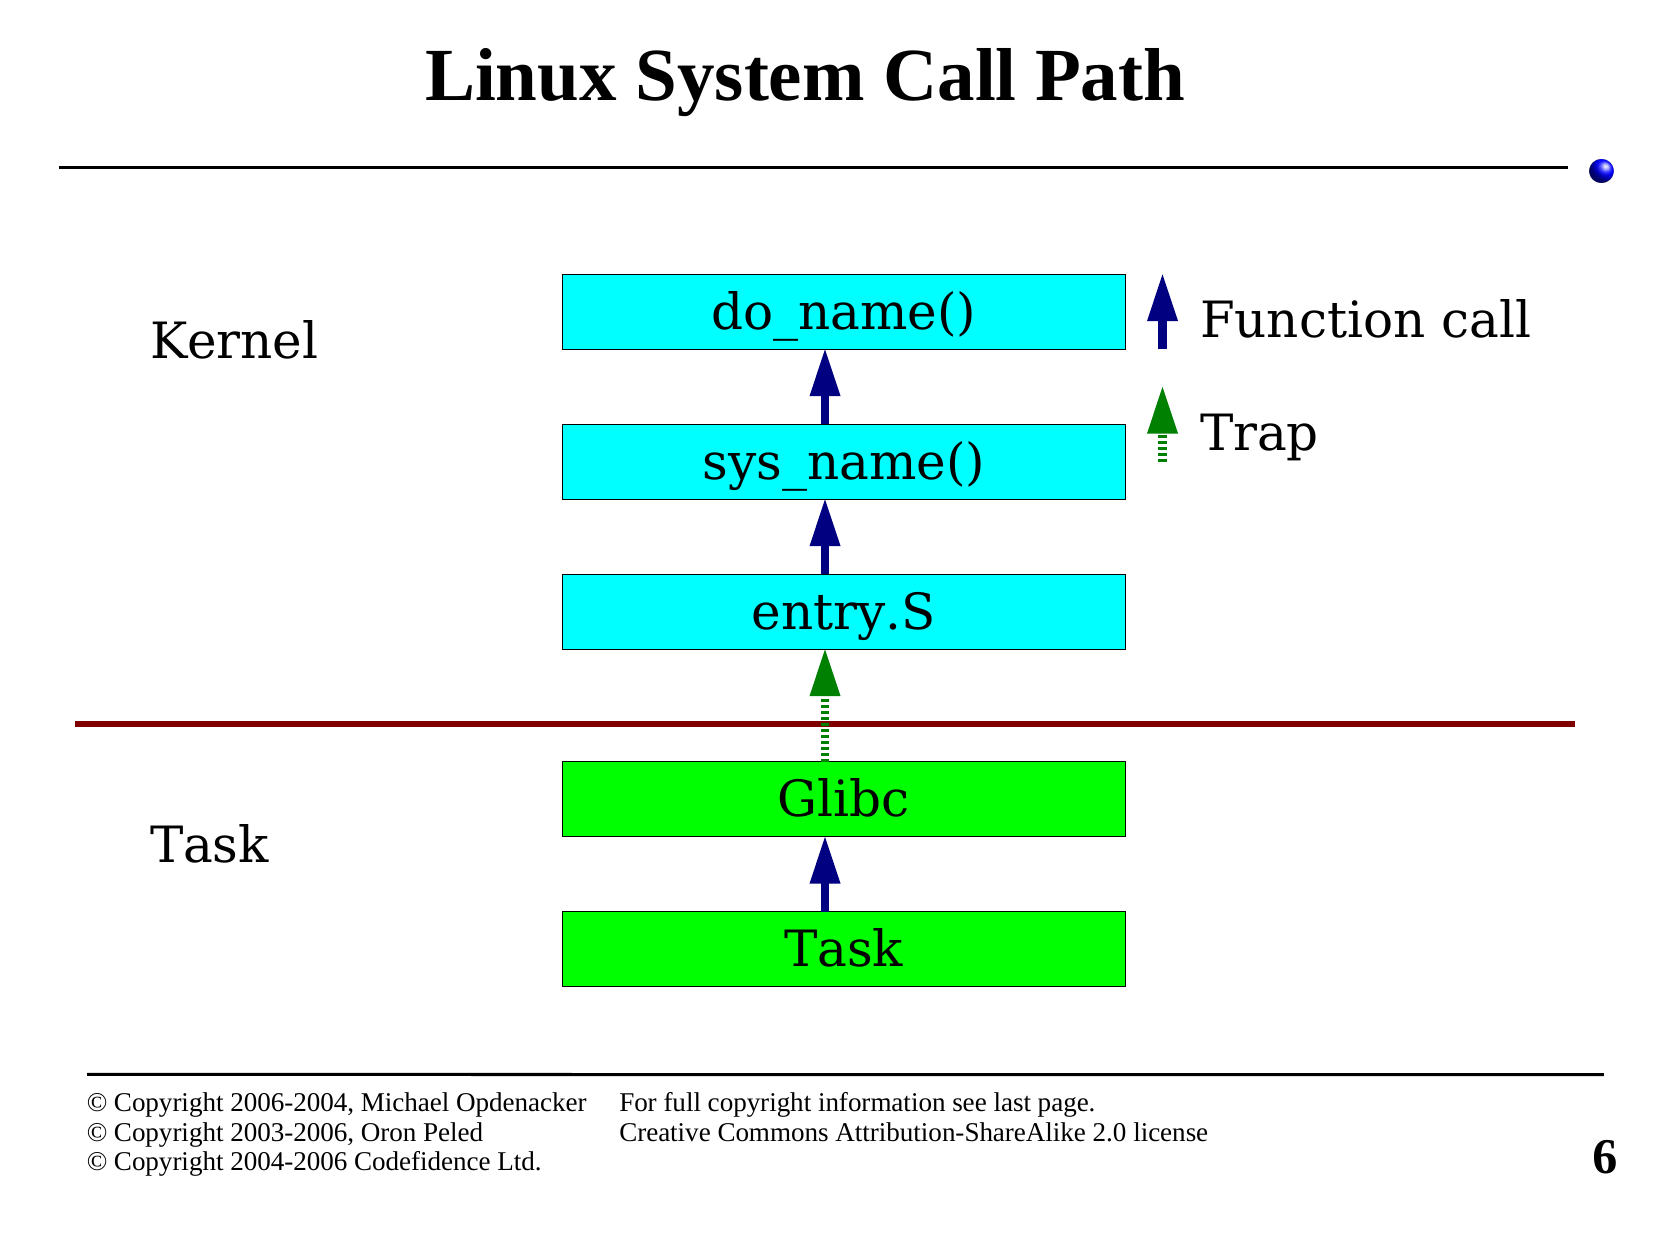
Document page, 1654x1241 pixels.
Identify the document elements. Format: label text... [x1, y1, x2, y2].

text_box Task [562, 911, 1126, 987]
text_box Kernel [150, 311, 338, 371]
text_box sys_name() [562, 424, 1126, 500]
text_box entry.S [562, 574, 1126, 650]
text_box Trap [1200, 403, 1351, 462]
text_box Task [150, 816, 338, 875]
title Linux System Call Path [60, 18, 1551, 132]
text_box Function call [1200, 291, 1538, 350]
text_box do_name() [562, 274, 1126, 350]
text_box Glibc [562, 761, 1126, 837]
